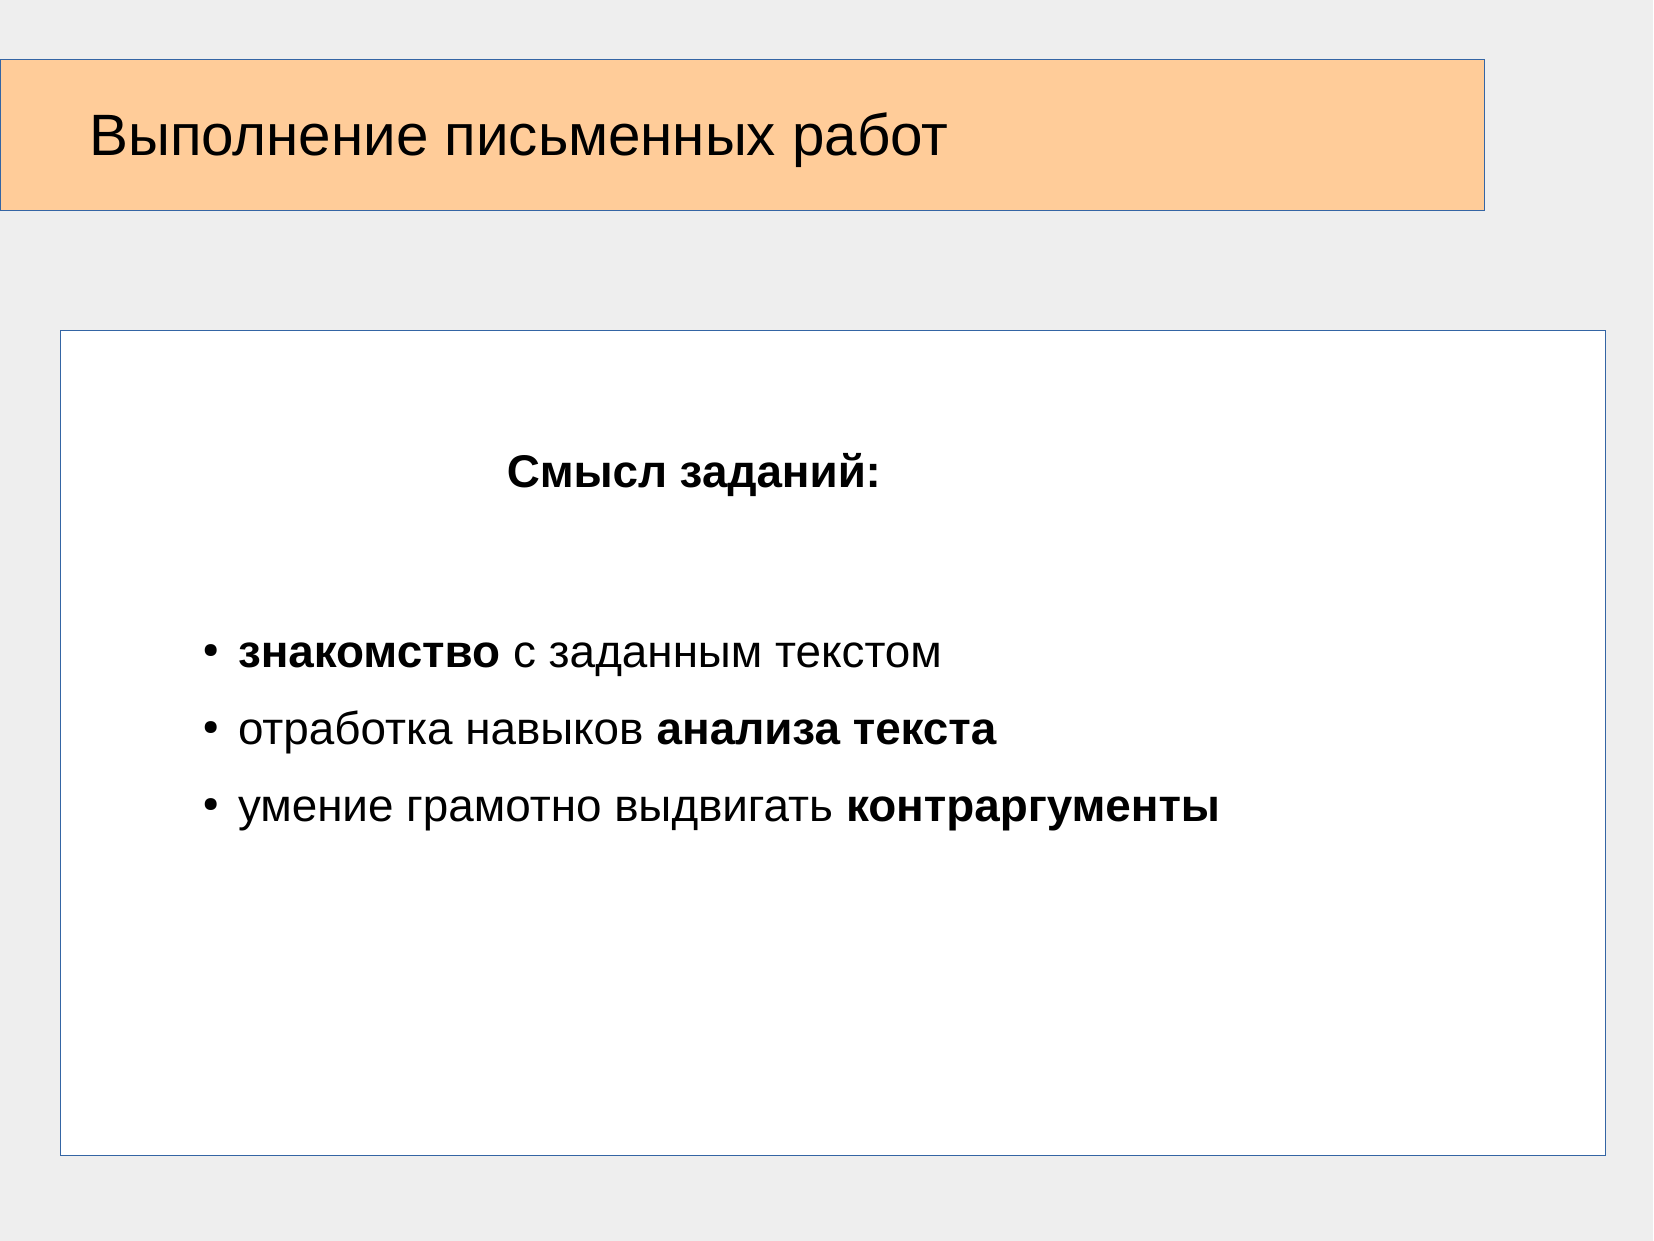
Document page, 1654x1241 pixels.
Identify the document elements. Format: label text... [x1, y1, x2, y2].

text_box Смысл заданий: знакомство с заданным текстом отработка навыков анализа текста умение грамотно выдвигать контраргументы [131, 446, 1527, 1241]
text_box Выполнение письменных работ [0, 59, 1485, 211]
text_box [60, 330, 1606, 1156]
subtitle [150, 420, 1531, 1099]
